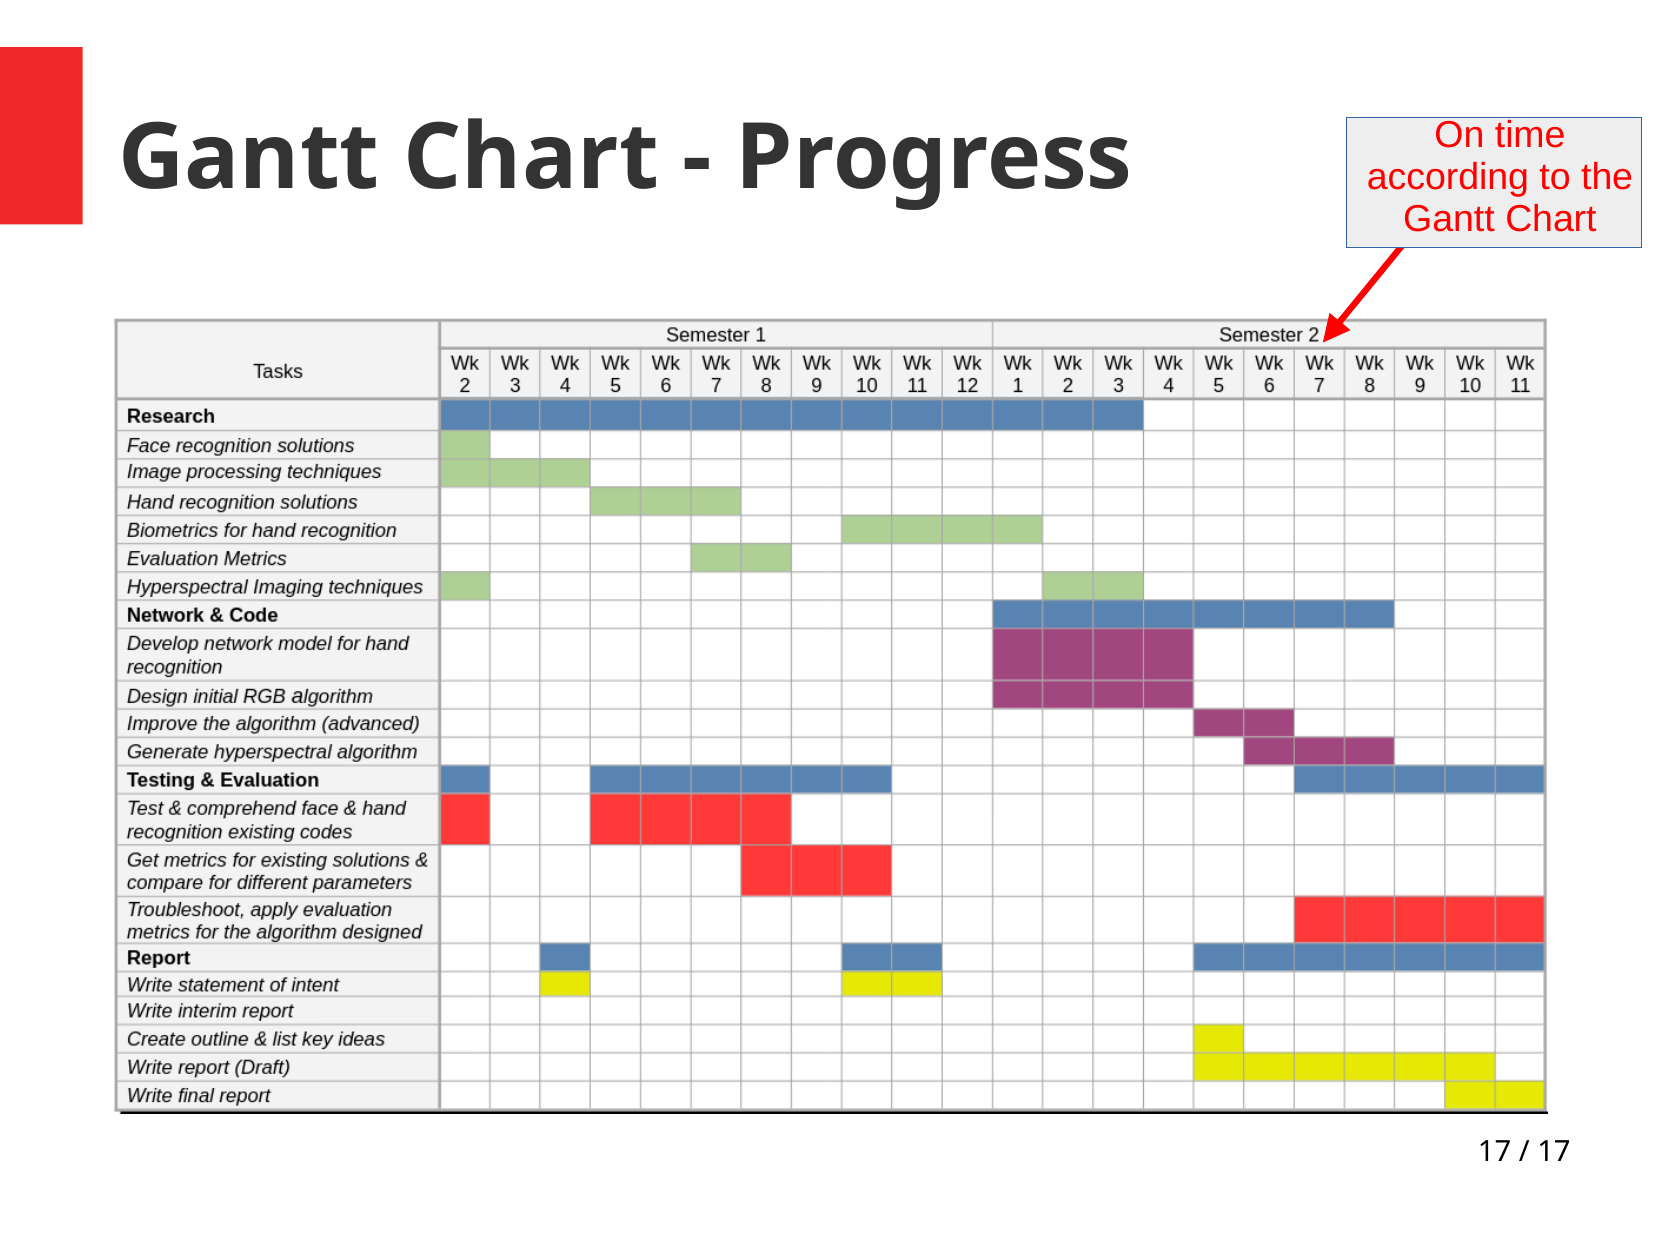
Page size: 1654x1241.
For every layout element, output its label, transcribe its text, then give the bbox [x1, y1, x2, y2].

picture [114, 318, 1548, 1114]
title Gantt Chart - Progress [1398, 248, 1571, 257]
title Gantt Chart - Progress [118, 49, 1571, 257]
text_box On time according to the Gantt Chart [1346, 106, 1654, 248]
